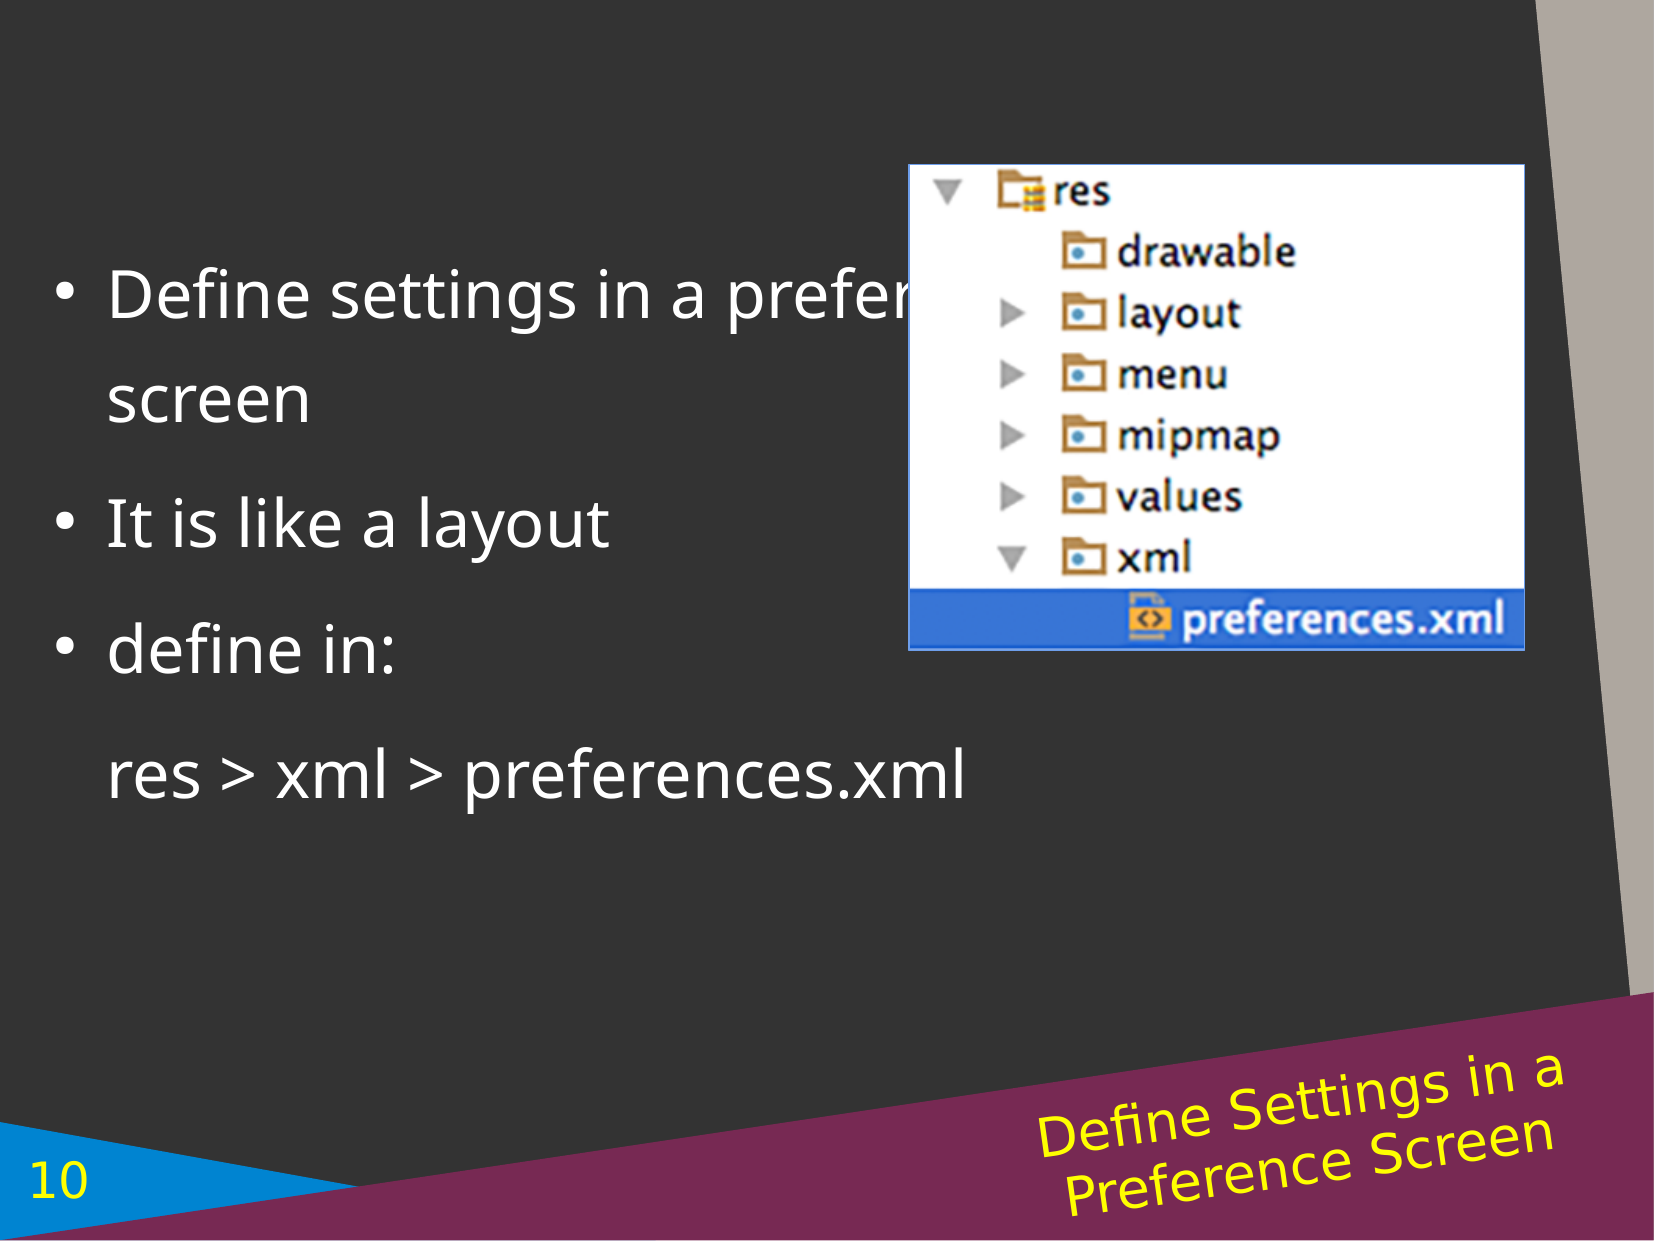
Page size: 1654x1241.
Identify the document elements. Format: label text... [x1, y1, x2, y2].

picture [909, 165, 1524, 650]
title Define Settings in a Preference Screen [956, 995, 1654, 1241]
list Define settings in a preferences screen It is like a layout define in: res > xml > preferences.xml [35, 59, 1123, 993]
